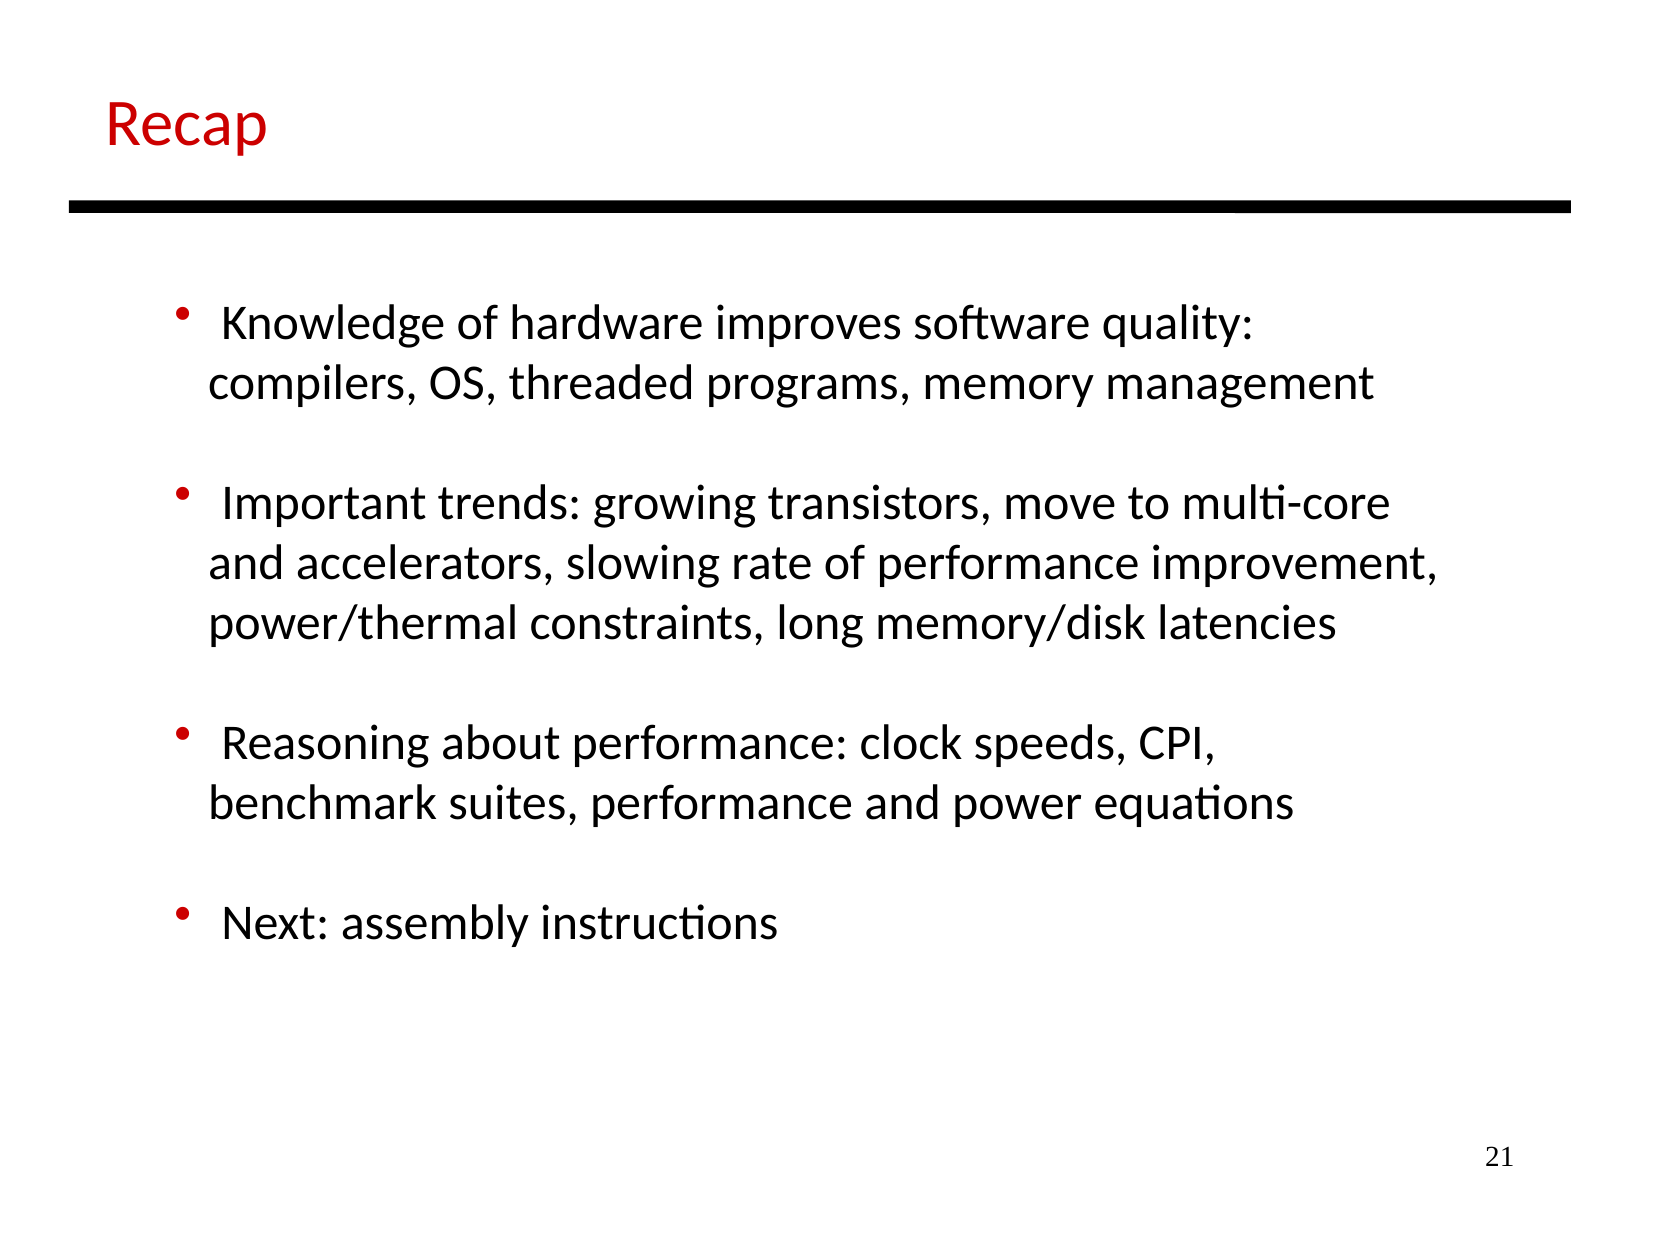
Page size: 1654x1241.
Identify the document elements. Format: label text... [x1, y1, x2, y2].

slide_number <number> [1185, 1129, 1530, 1213]
text_box Recap [90, 71, 284, 167]
text_box Knowledge of hardware improves software quality: compilers, OS, threaded programs, memory management Important trends: growing transistors, move to multi-core and accelerators, slowing rate of performance improvement, power/thermal constraints, long memory/disk latencies Reasoning about performance: clock speeds, CPI, benchmark suites, performance and power equations Next: assembly instructions [159, 282, 1455, 1078]
